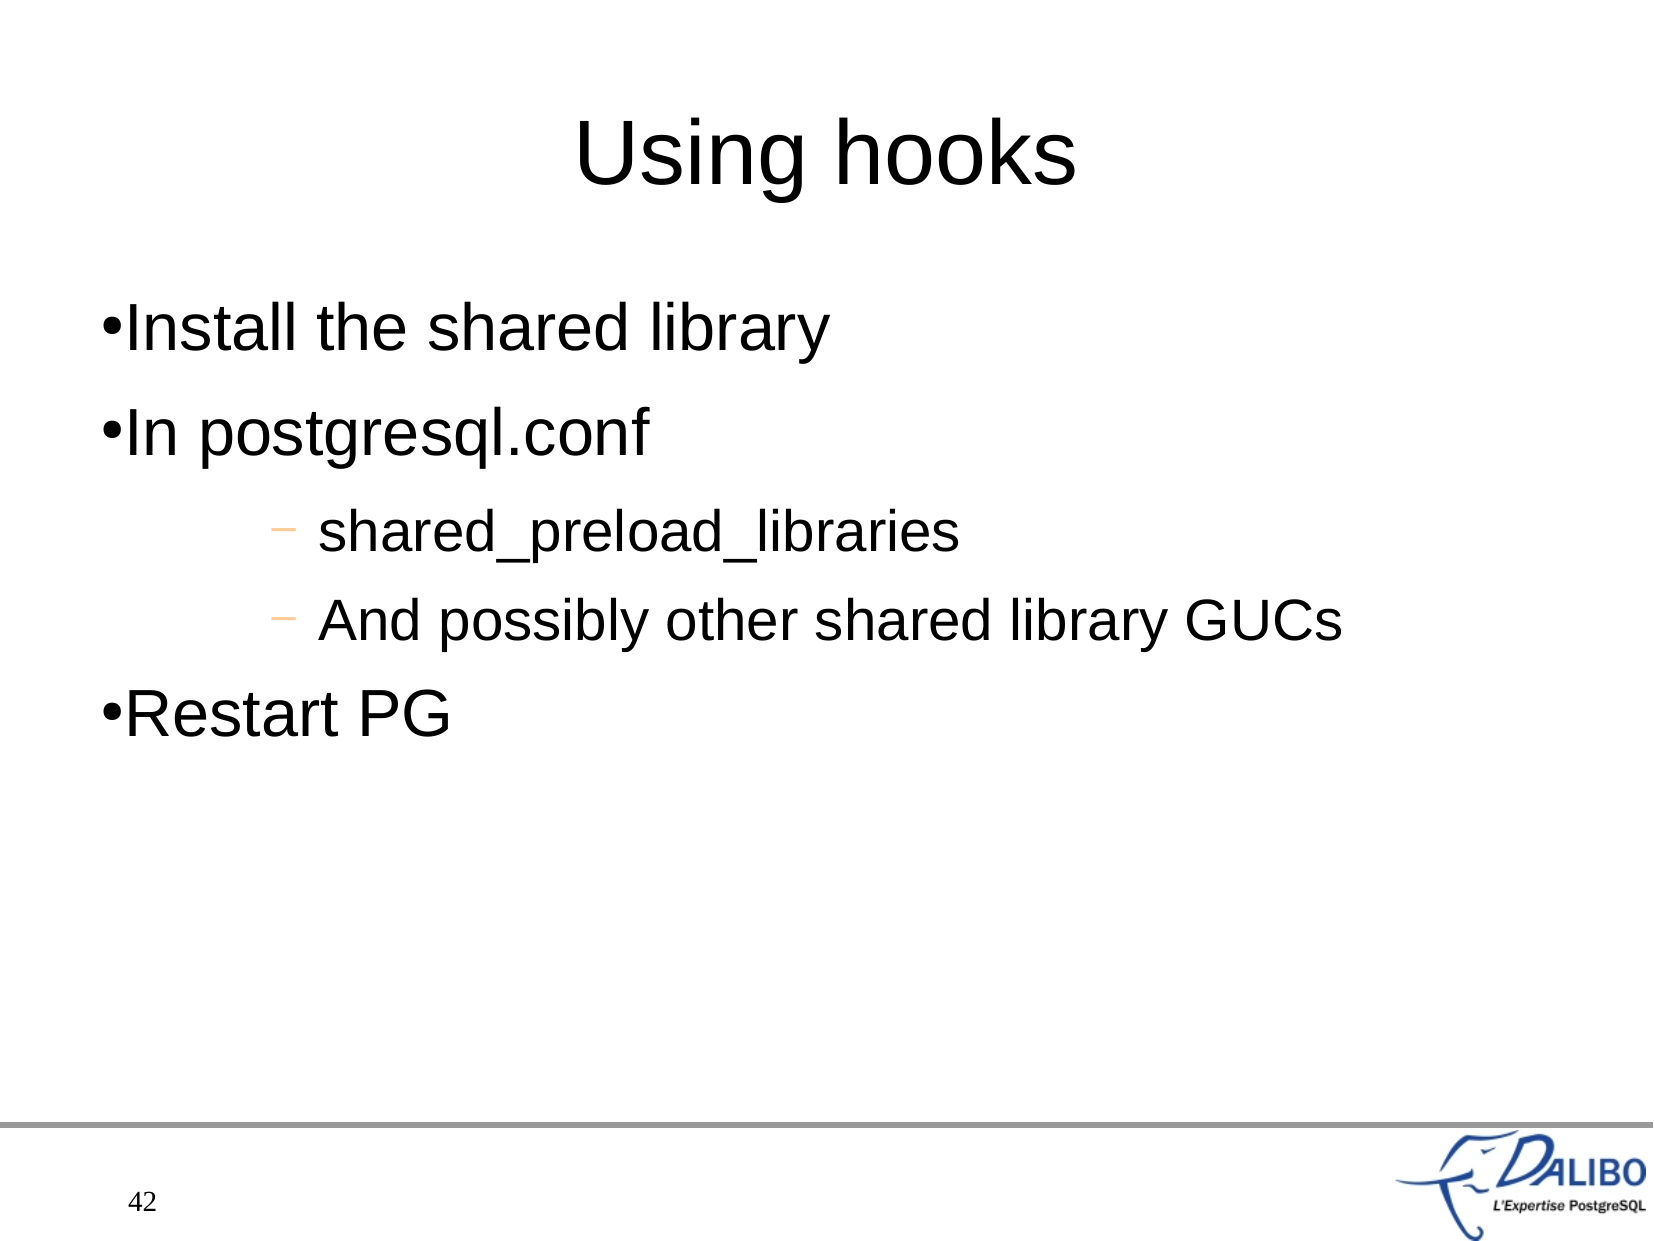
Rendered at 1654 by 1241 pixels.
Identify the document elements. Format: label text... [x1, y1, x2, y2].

picture [1395, 1130, 1646, 1241]
list Install the shared library In postgresql.conf shared_preload_libraries And possibly other shared library GUCs Restart PG [82, 290, 1571, 1109]
title Using hooks [82, 49, 1571, 257]
